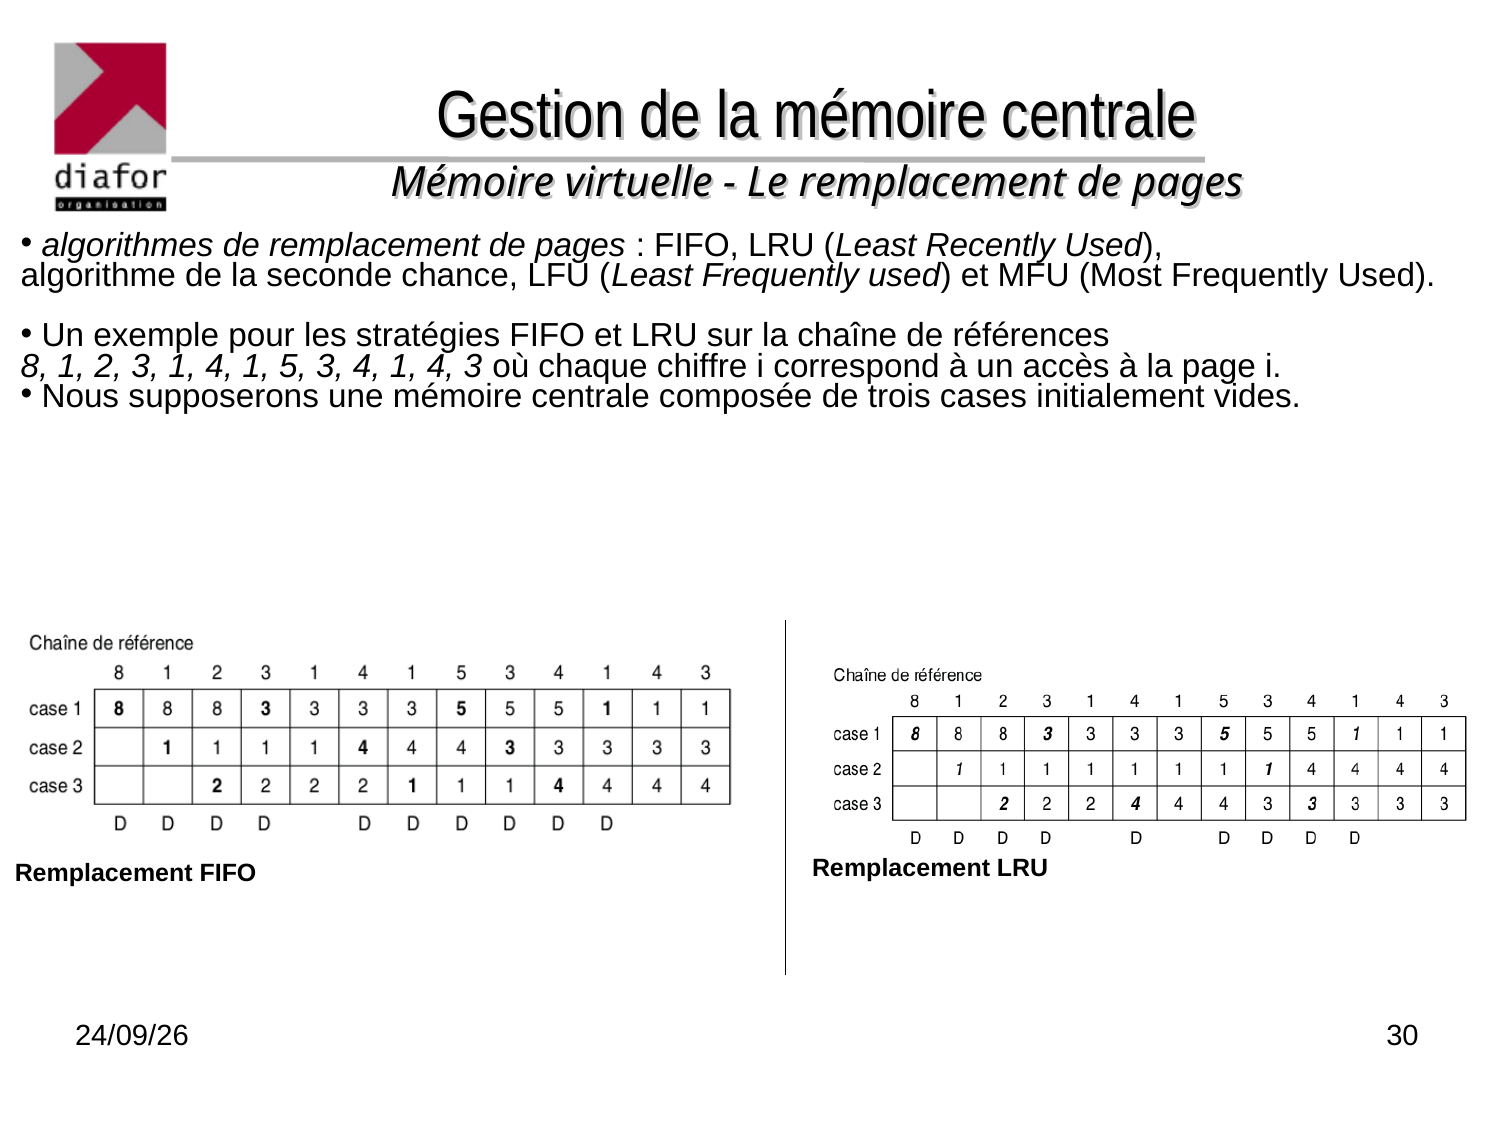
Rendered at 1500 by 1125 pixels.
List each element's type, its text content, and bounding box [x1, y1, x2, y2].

text_box algorithmes de remplacement de pages : FIFO, LRU (Least Recently Used), algorithme de la seconde chance, LFU (Least Frequently used) et MFU (Most Frequently Used). Un exemple pour les stratégies FIFO et LRU sur la chaîne de références 8, 1, 2, 3, 1, 4, 1, 5, 3, 4, 1, 4, 3 où chaque chiffre i correspond à un accès à la page i. Nous supposerons une mémoire centrale composée de trois cases initialement vides. [5, 224, 1452, 421]
title Gestion de la mémoire centrale Mémoire virtuelle - Le remplacement de pages [133, 39, 1500, 244]
text_box Remplacement FIFO [0, 856, 272, 894]
picture [5, 620, 762, 842]
text_box Remplacement LRU [797, 850, 1064, 888]
picture [53, 42, 133, 213]
picture [814, 649, 1500, 857]
